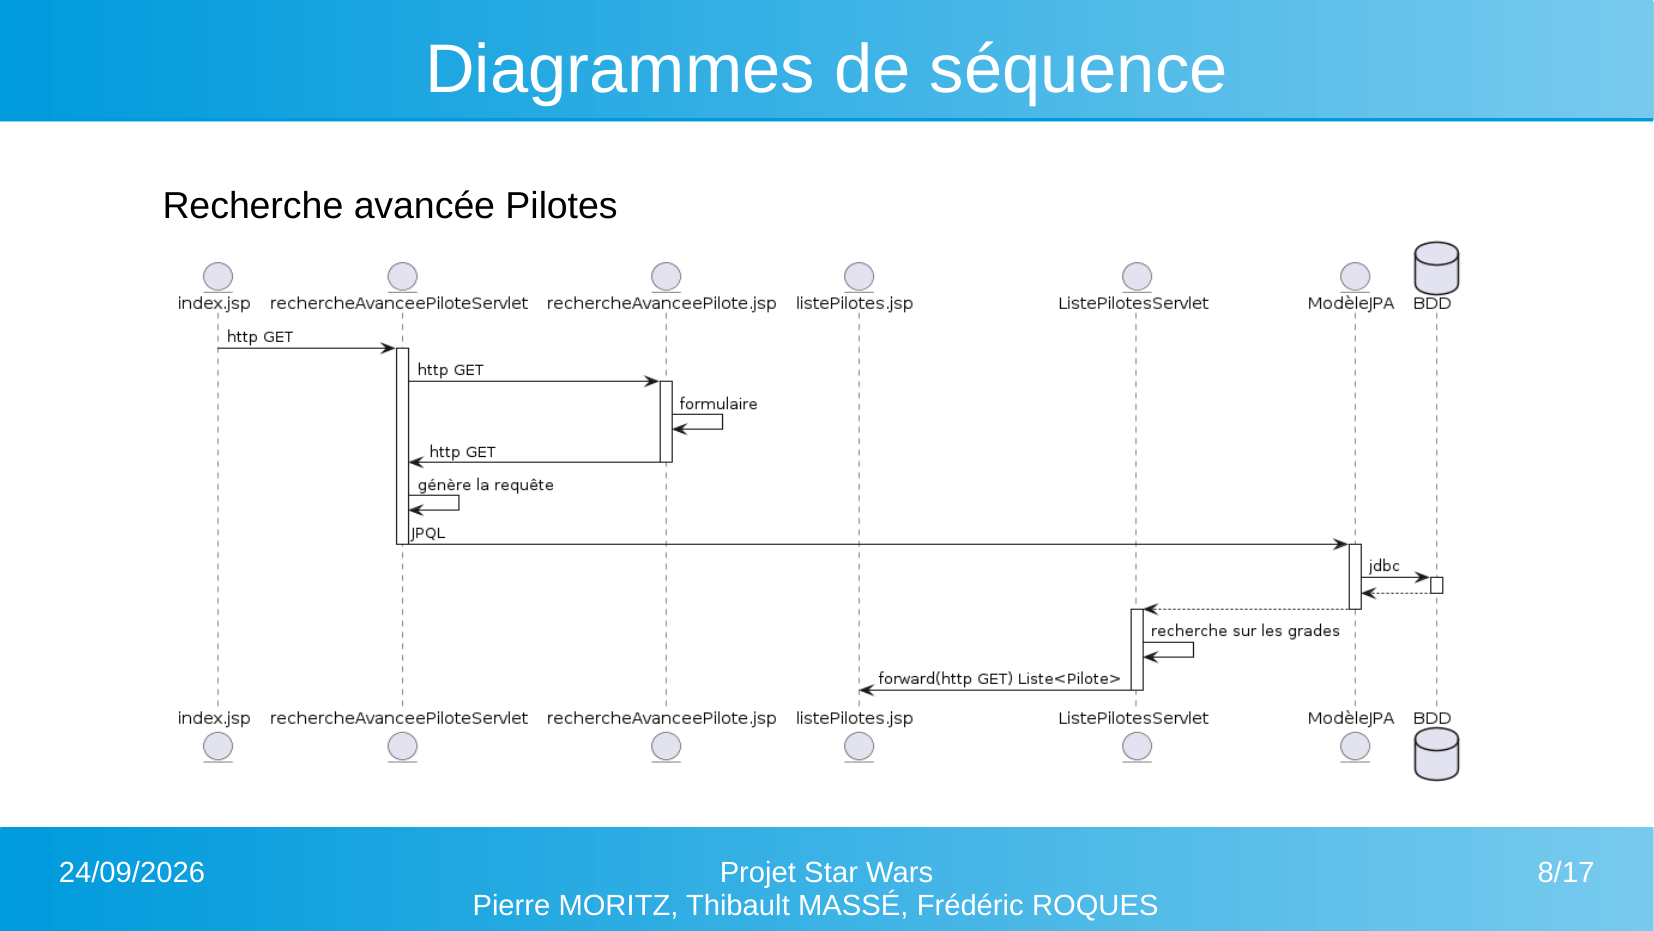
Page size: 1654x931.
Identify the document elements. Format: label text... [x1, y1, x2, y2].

title Diagrammes de séquence [59, 29, 1595, 108]
picture [172, 236, 1477, 798]
text_box Recherche avancée Pilotes [147, 177, 827, 234]
